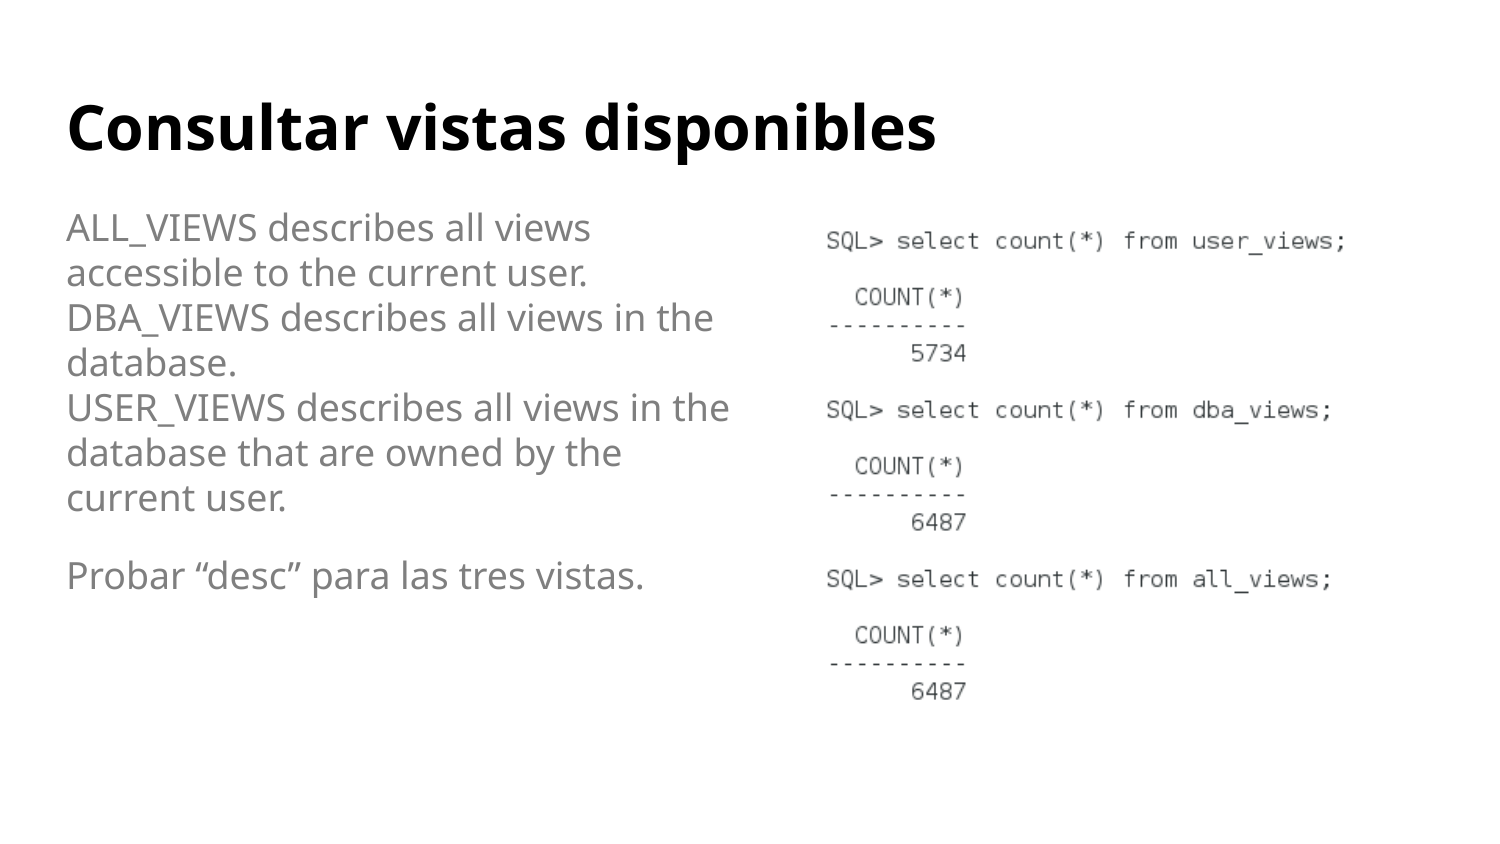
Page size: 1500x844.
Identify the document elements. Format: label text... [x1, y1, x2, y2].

list ALL_VIEWS describes all views accessible to the current user. DBA_VIEWS describes all views in the database. USER_VIEWS describes all views in the database that are owned by the current user. Probar “desc” para las tres vistas. [51, 189, 755, 750]
picture [825, 213, 1399, 725]
title Consultar vistas disponibles [51, 72, 1449, 176]
